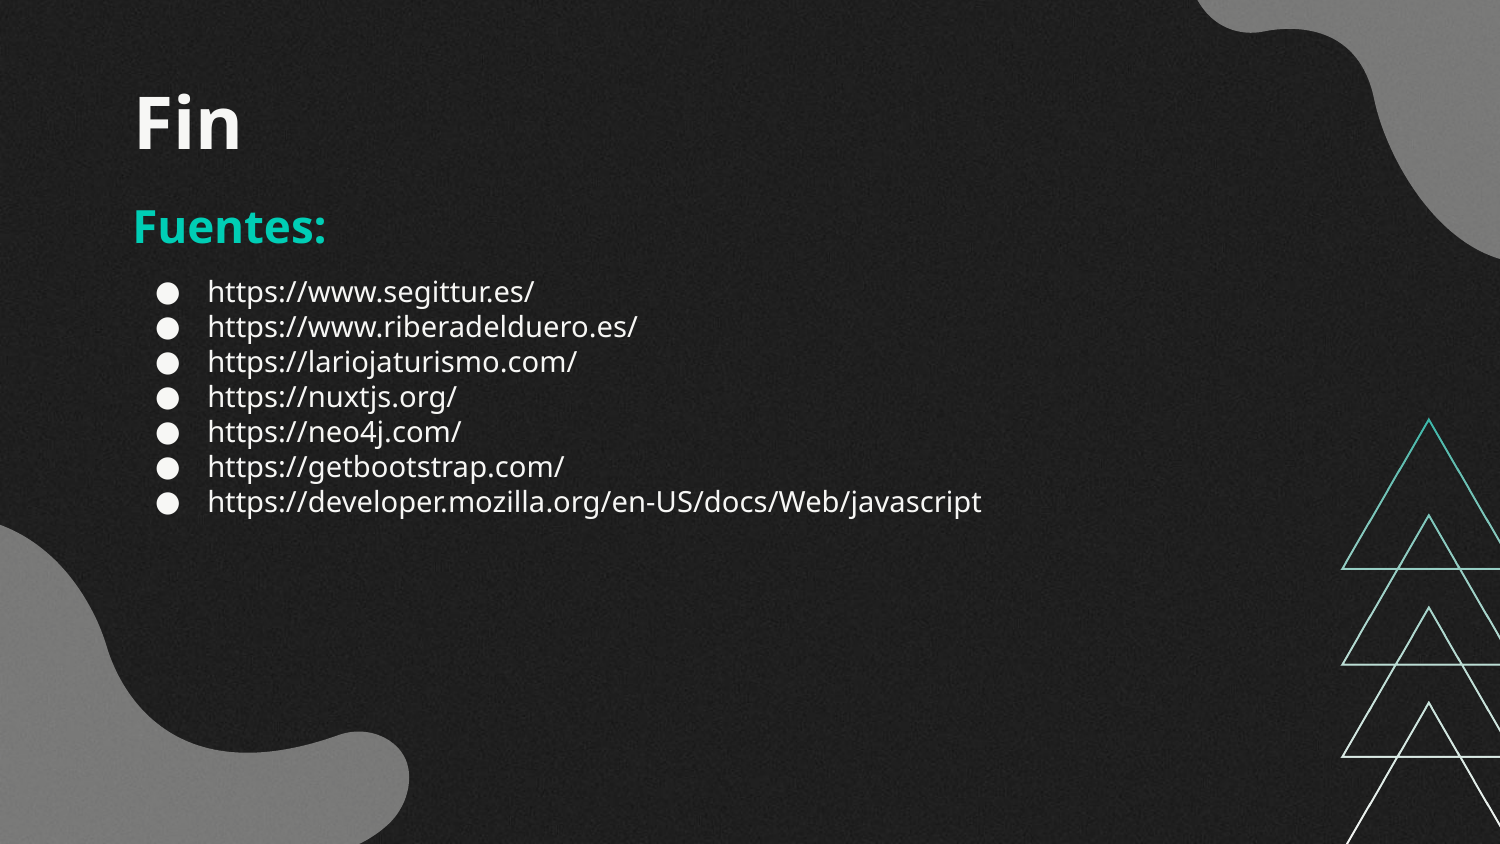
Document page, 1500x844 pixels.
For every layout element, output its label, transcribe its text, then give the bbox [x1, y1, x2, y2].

subtitle Fuentes: https://www.segittur.es/ https://www.riberadelduero.es/ https://lariojaturismo.com/ https://nuxtjs.org/ https://neo4j.com/ https://getbootstrap.com/ https://developer.mozilla.org/en-US/docs/Web/javascript [117, 182, 1382, 756]
picture [0, 0, 1500, 844]
title Fin [118, 72, 1382, 167]
